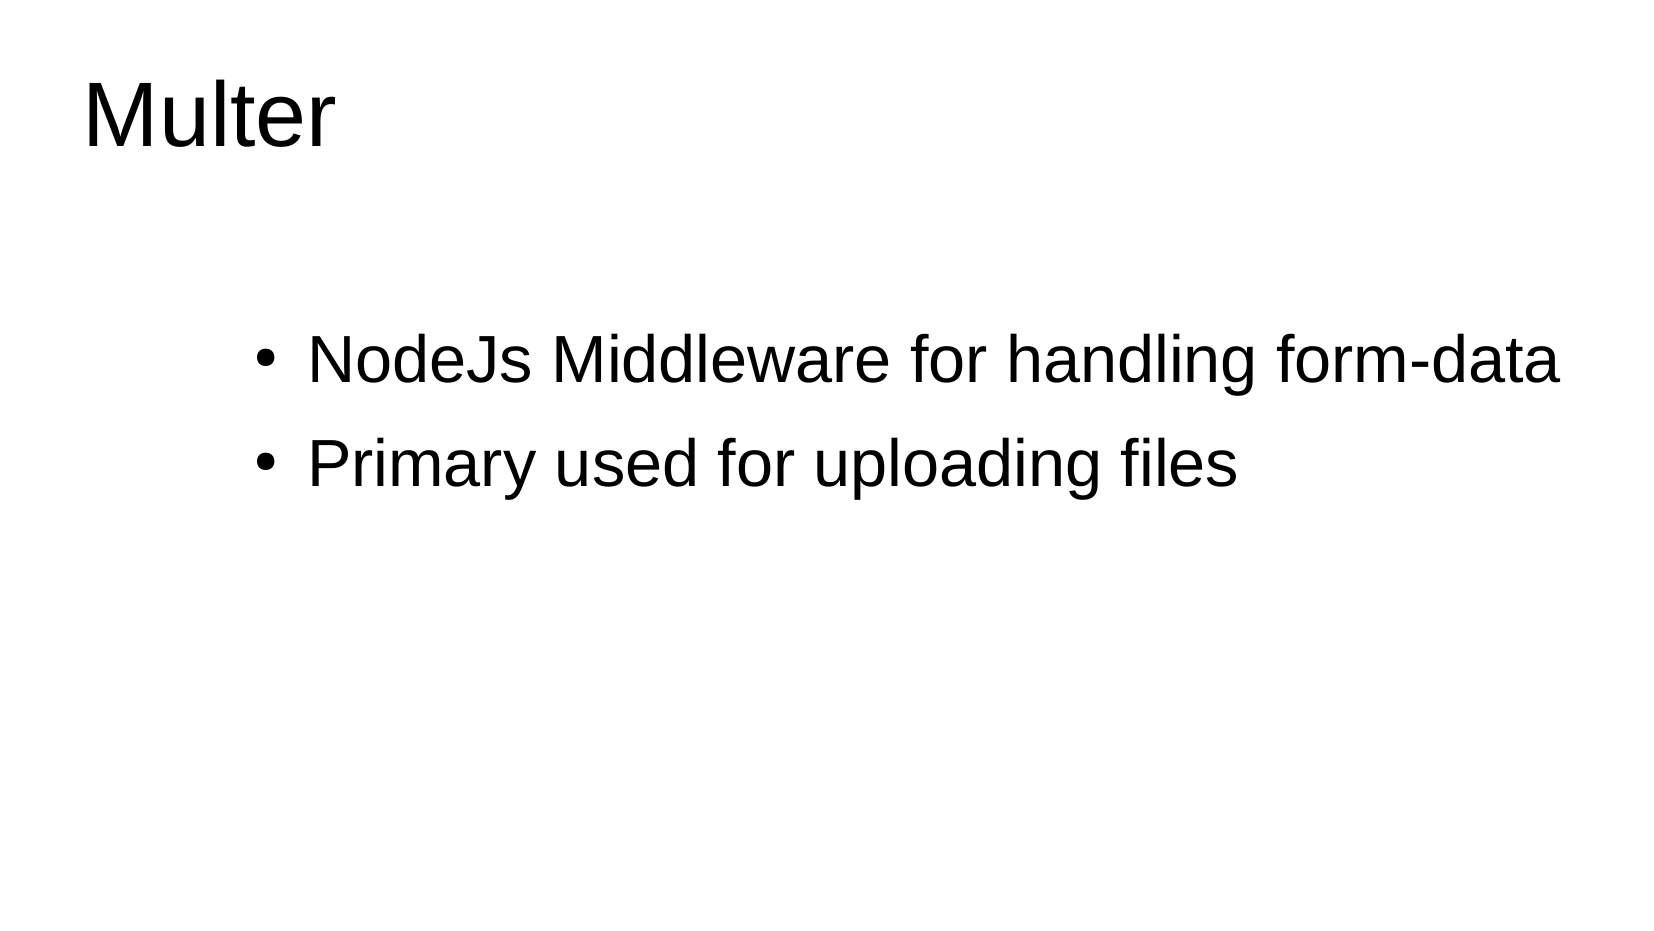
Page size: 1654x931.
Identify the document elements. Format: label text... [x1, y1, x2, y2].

title Multer [82, 37, 1571, 193]
list NodeJs Middleware for handling form-data Primary used for uploading files [236, 217, 1571, 758]
